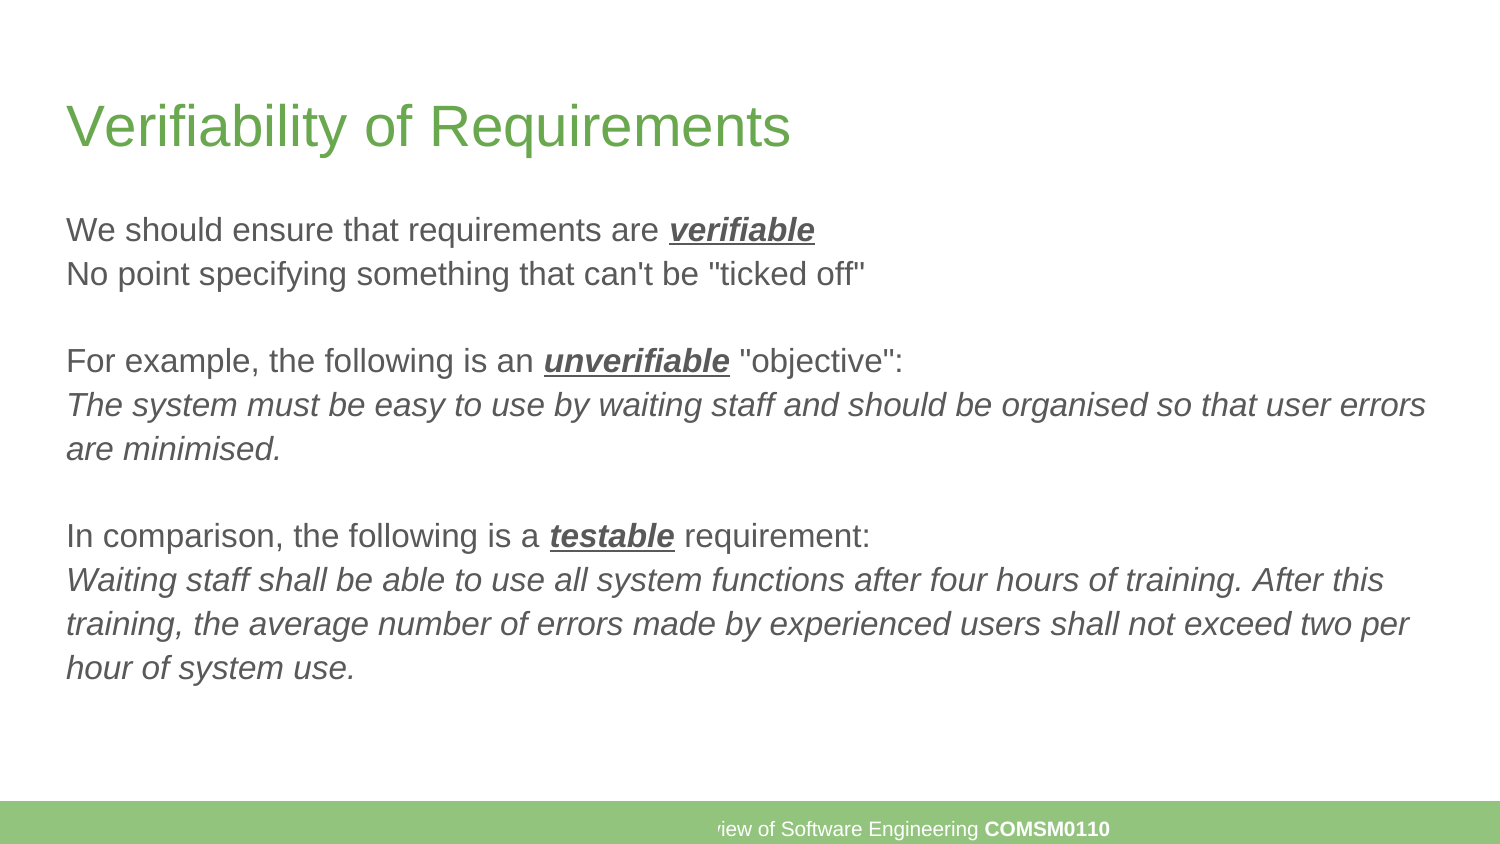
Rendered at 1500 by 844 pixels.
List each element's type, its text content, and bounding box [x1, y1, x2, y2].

title Verifiability of Requirements [51, 72, 1449, 167]
list We should ensure that requirements are verifiable No point specifying something that can't be "ticked off" For example, the following is an unverifiable "objective": The system must be easy to use by waiting staff and should be organised so that user errors are minimised. In comparison, the following is a testable requirement: Waiting staff shall be able to use all system functions after four hours of training. After this training, the average number of errors made by experienced users shall not exceed two per hour of system use. [51, 189, 1449, 750]
